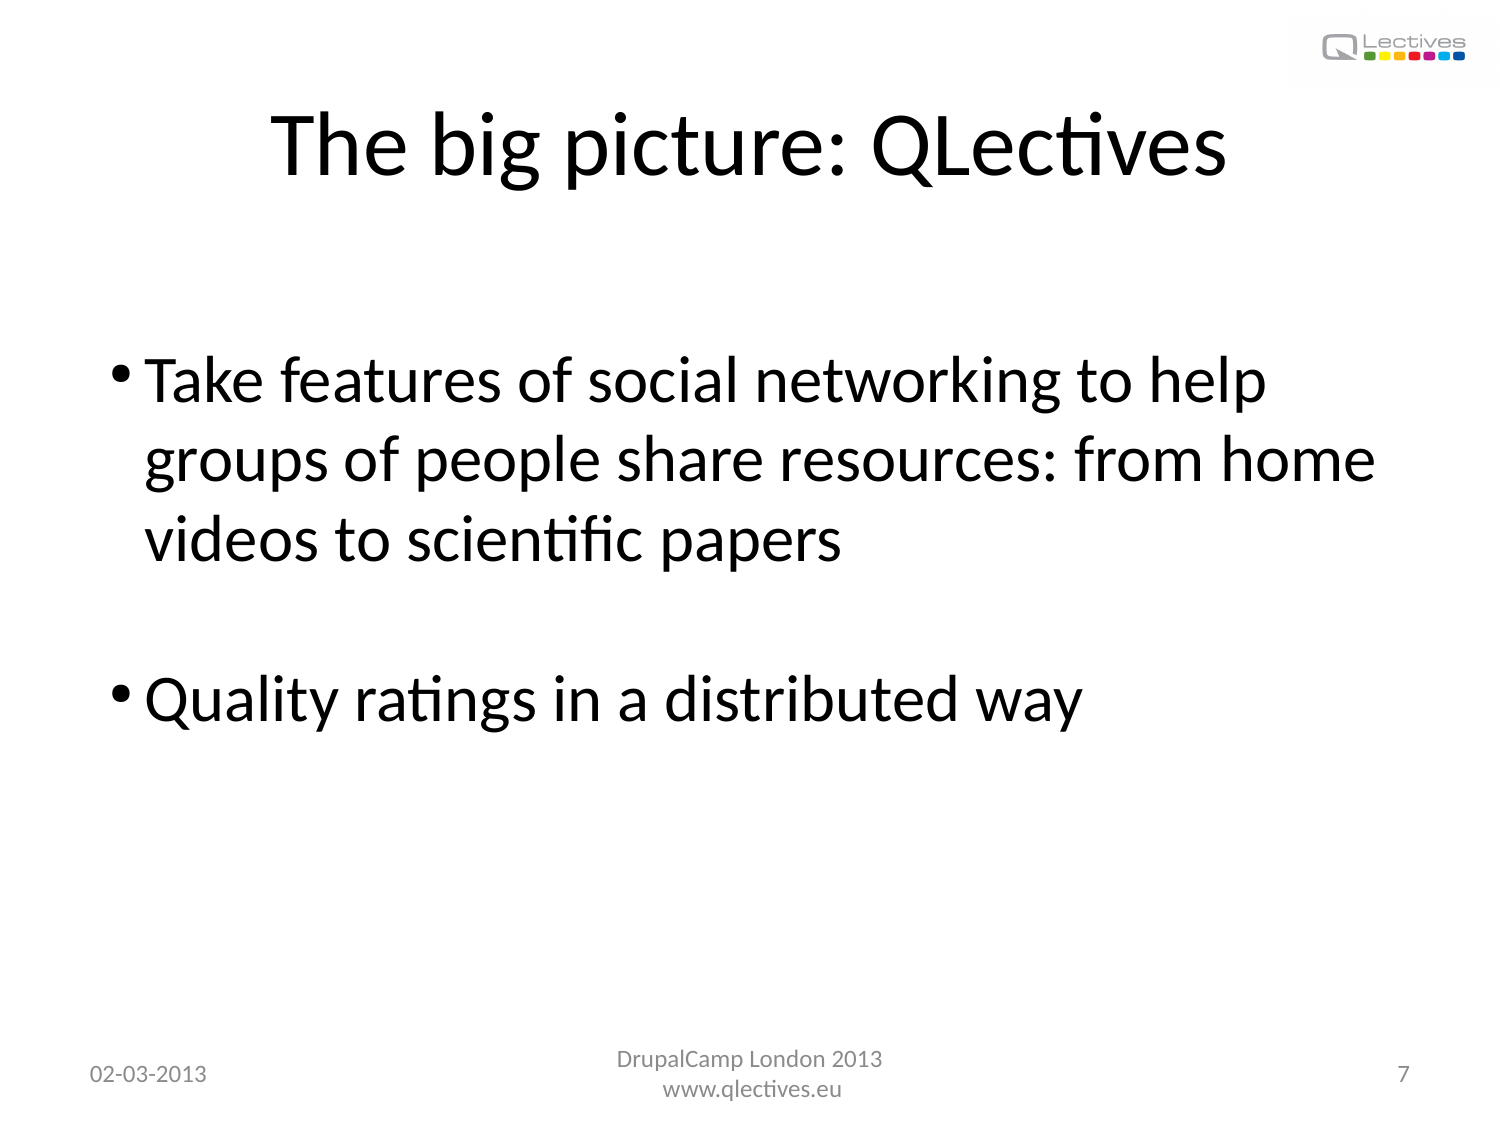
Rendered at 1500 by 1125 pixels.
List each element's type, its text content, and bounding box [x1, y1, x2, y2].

text_box <number> [1074, 1042, 1425, 1103]
text_box Take features of social networking to help groups of people share resources: from home videos to scientific papers Quality ratings in a distributed way [94, 247, 1445, 742]
picture [1288, 9, 1500, 90]
text_box 02-03-2013 [74, 1042, 425, 1103]
text_box DrupalCamp London 2013 www.qlectives.eu [512, 1042, 988, 1103]
text_box The big picture: QLectives [75, 45, 1425, 233]
